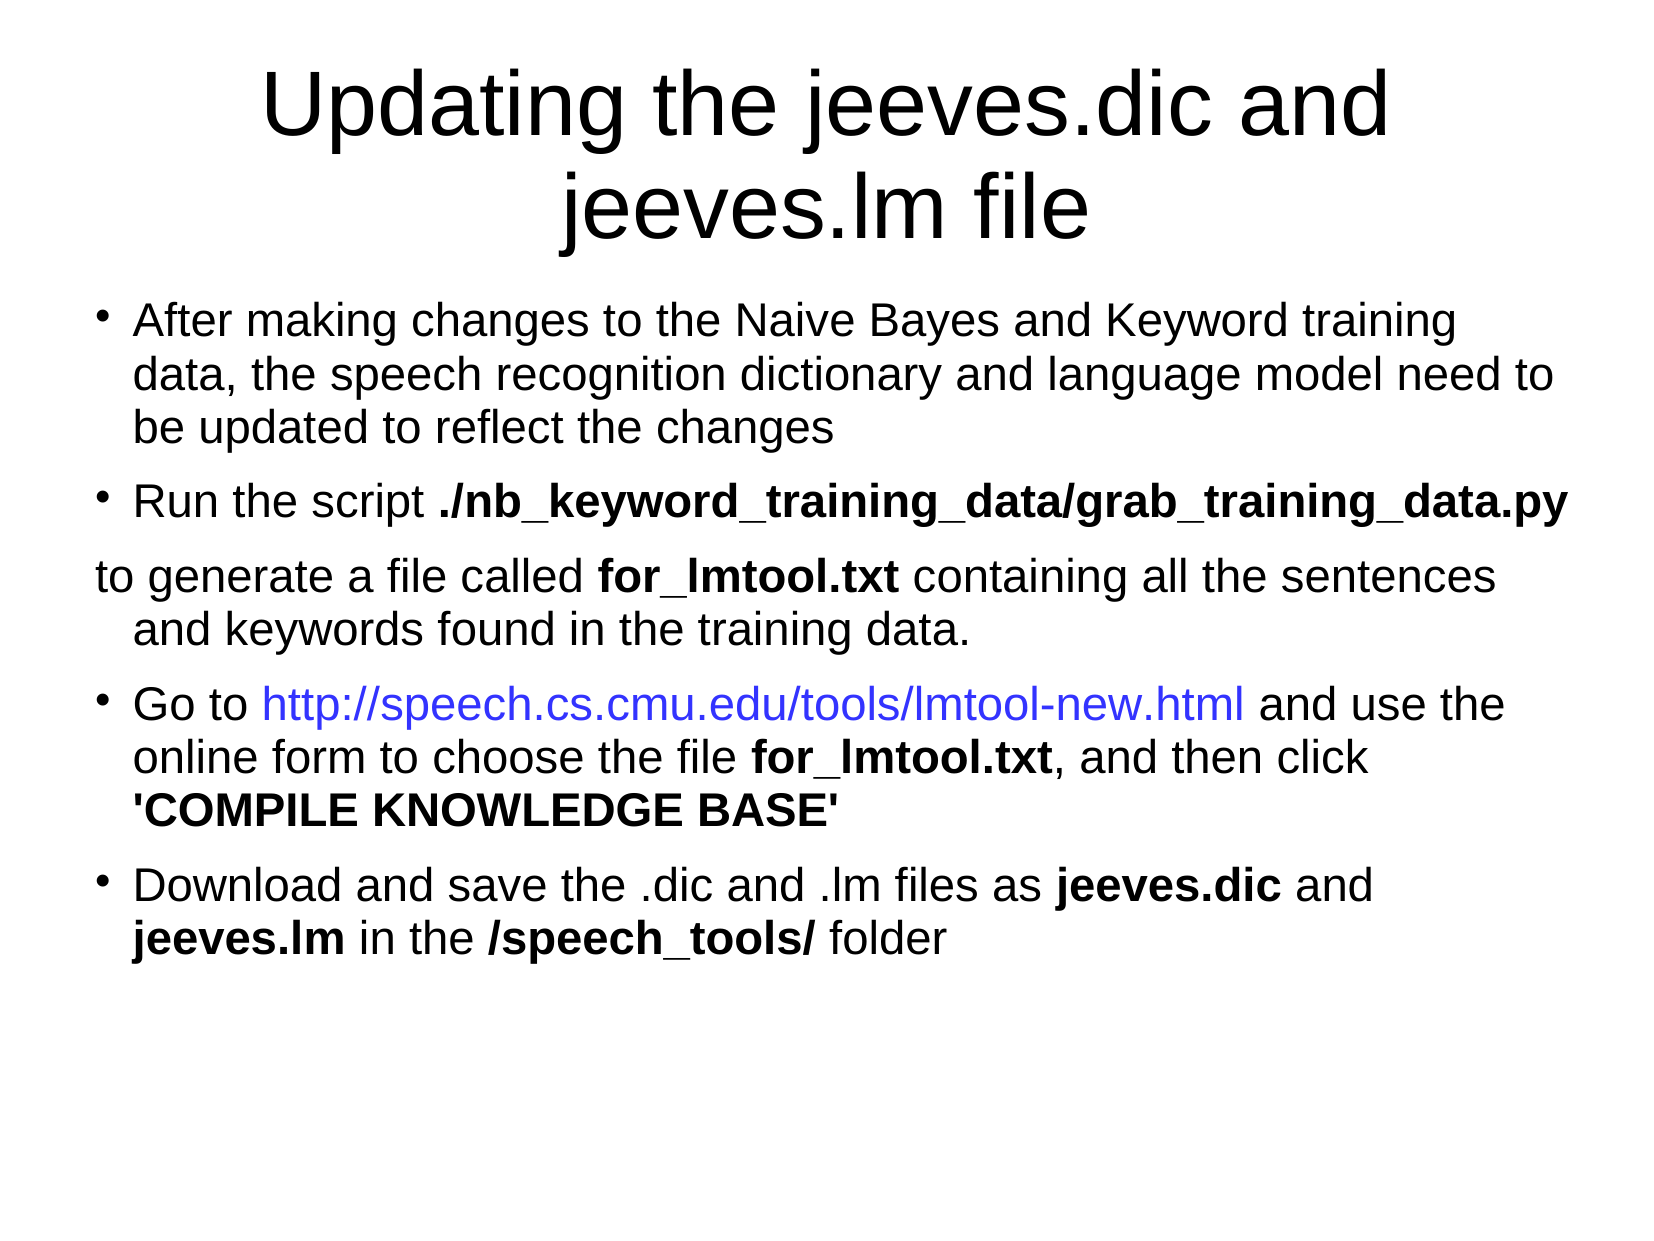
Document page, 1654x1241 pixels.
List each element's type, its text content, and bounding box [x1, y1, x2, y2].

title Updating the jeeves.dic and jeeves.lm file [82, 49, 1571, 257]
list After making changes to the Naive Bayes and Keyword training data, the speech recognition dictionary and language model need to be updated to reflect the changes Run the script ./nb_keyword_training_data/grab_training_data.py to generate a file called for_lmtool.txt containing all the sentences and keywords found in the training data. Go to http://speech.cs.cmu.edu/tools/lmtool-new.html and use the online form to choose the file for_lmtool.txt, and then click 'COMPILE KNOWLEDGE BASE' Download and save the .dic and .lm files as jeeves.dic and jeeves.lm in the /speech_tools/ folder [82, 290, 1571, 1010]
